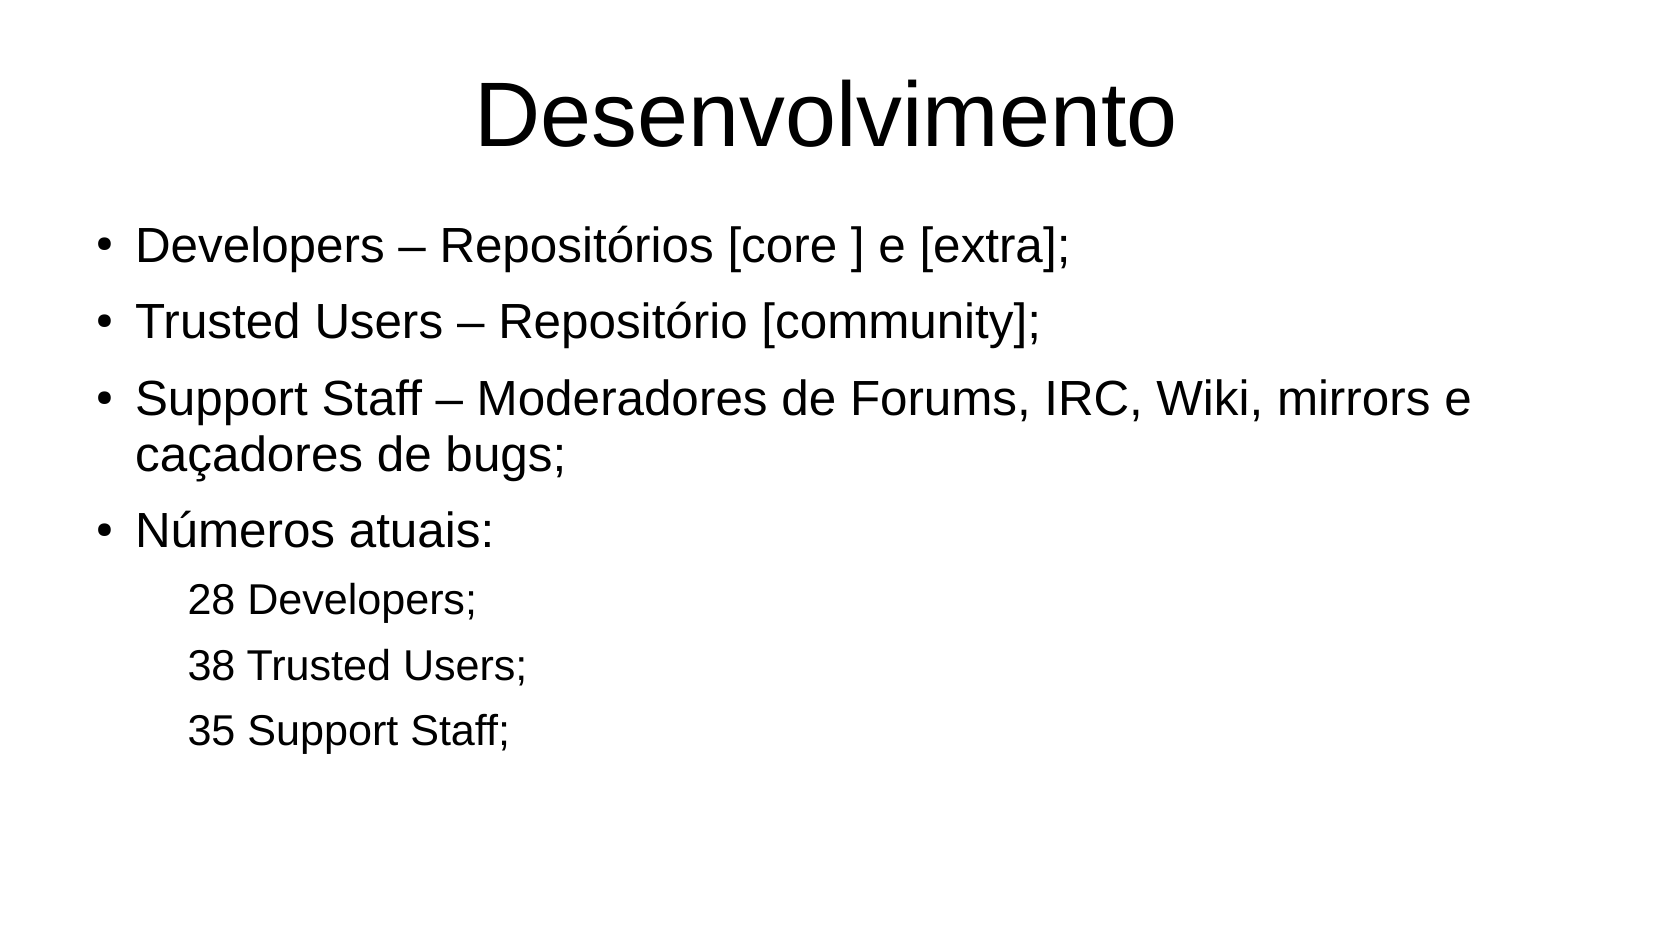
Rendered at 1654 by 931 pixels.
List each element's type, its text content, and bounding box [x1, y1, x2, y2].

list Developers – Repositórios [core ] e [extra]; Trusted Users – Repositório [community]; Support Staff – Moderadores de Forums, IRC, Wiki, mirrors e caçadores de bugs; Números atuais: 28 Developers; 38 Trusted Users; 35 Support Staff; [82, 217, 1571, 758]
title Desenvolvimento [82, 37, 1571, 193]
